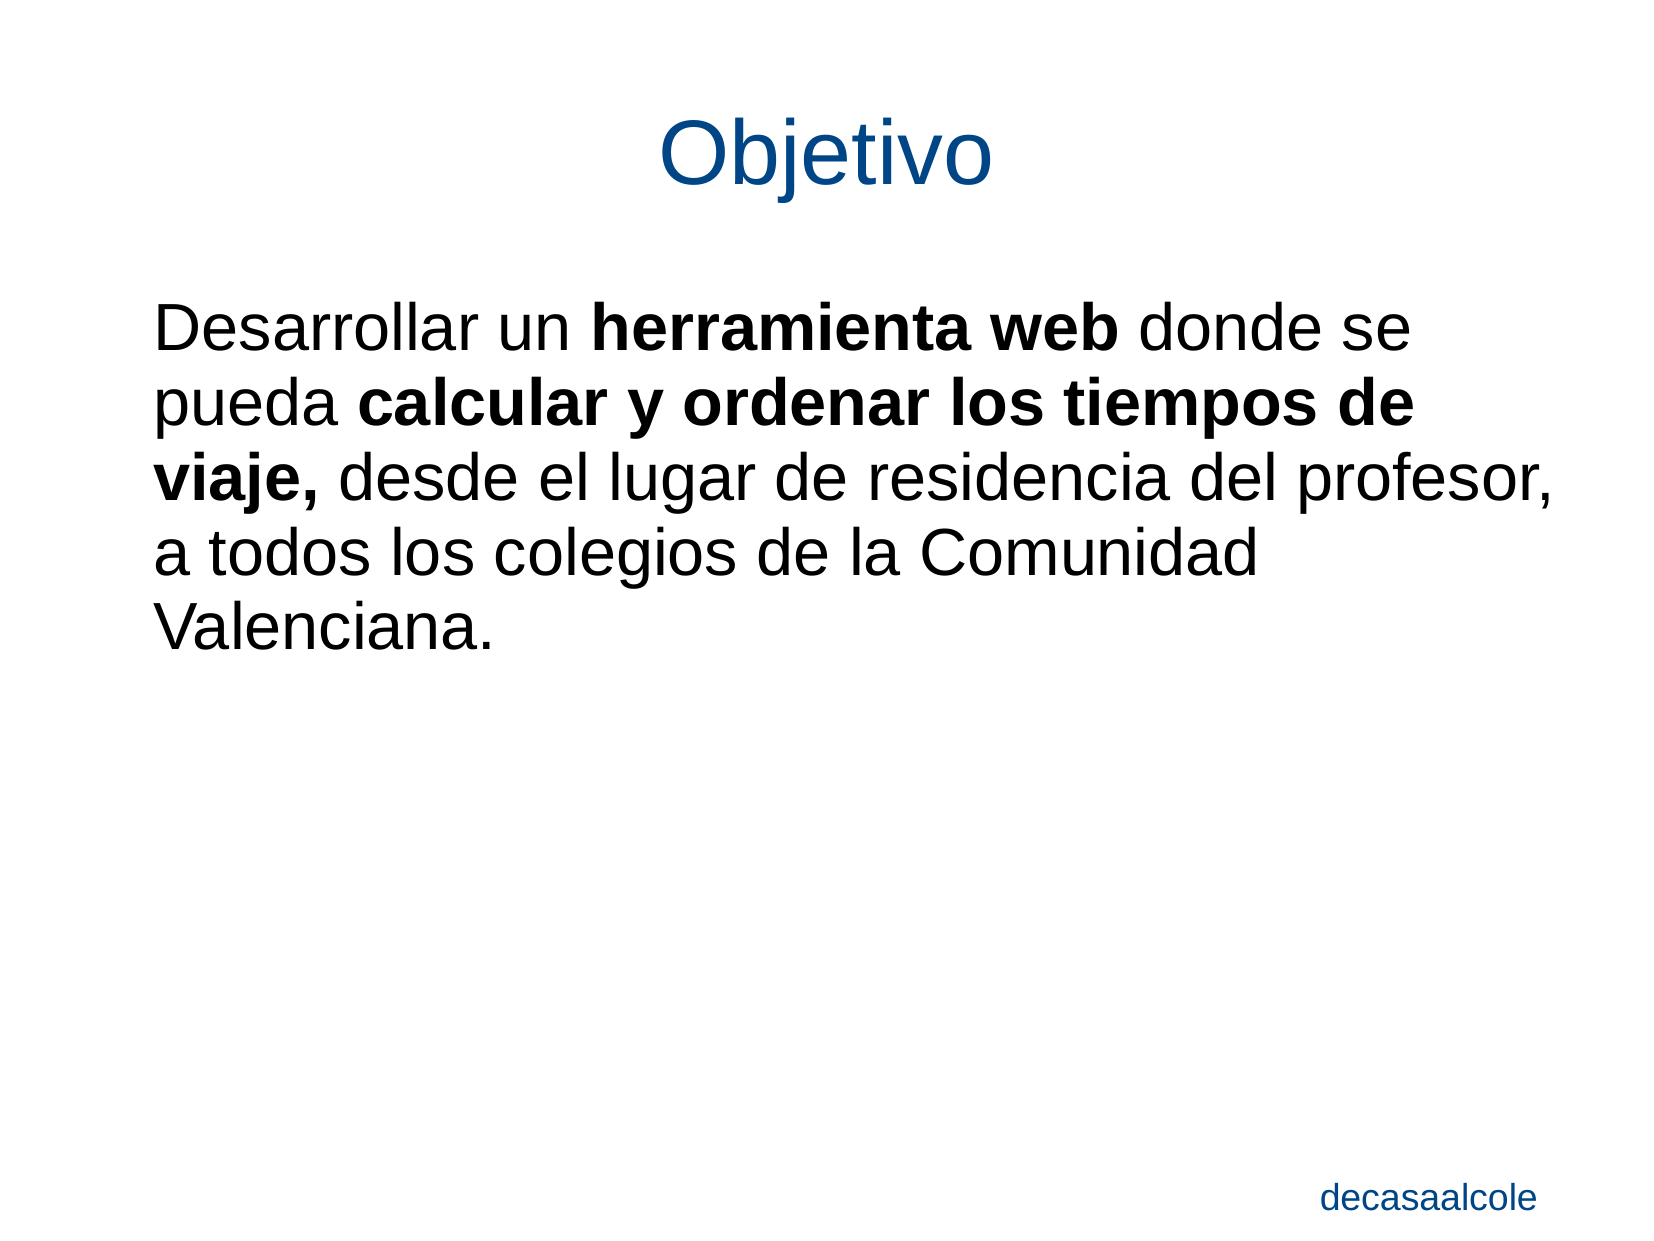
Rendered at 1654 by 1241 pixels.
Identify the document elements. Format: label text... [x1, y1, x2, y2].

text_box decasaalcole [1305, 1169, 1625, 1227]
title Objetivo [82, 49, 1571, 257]
list Desarrollar un herramienta web donde se pueda calcular y ordenar los tiempos de viaje, desde el lugar de residencia del profesor, a todos los colegios de la Comunidad Valenciana. [82, 290, 1571, 1010]
